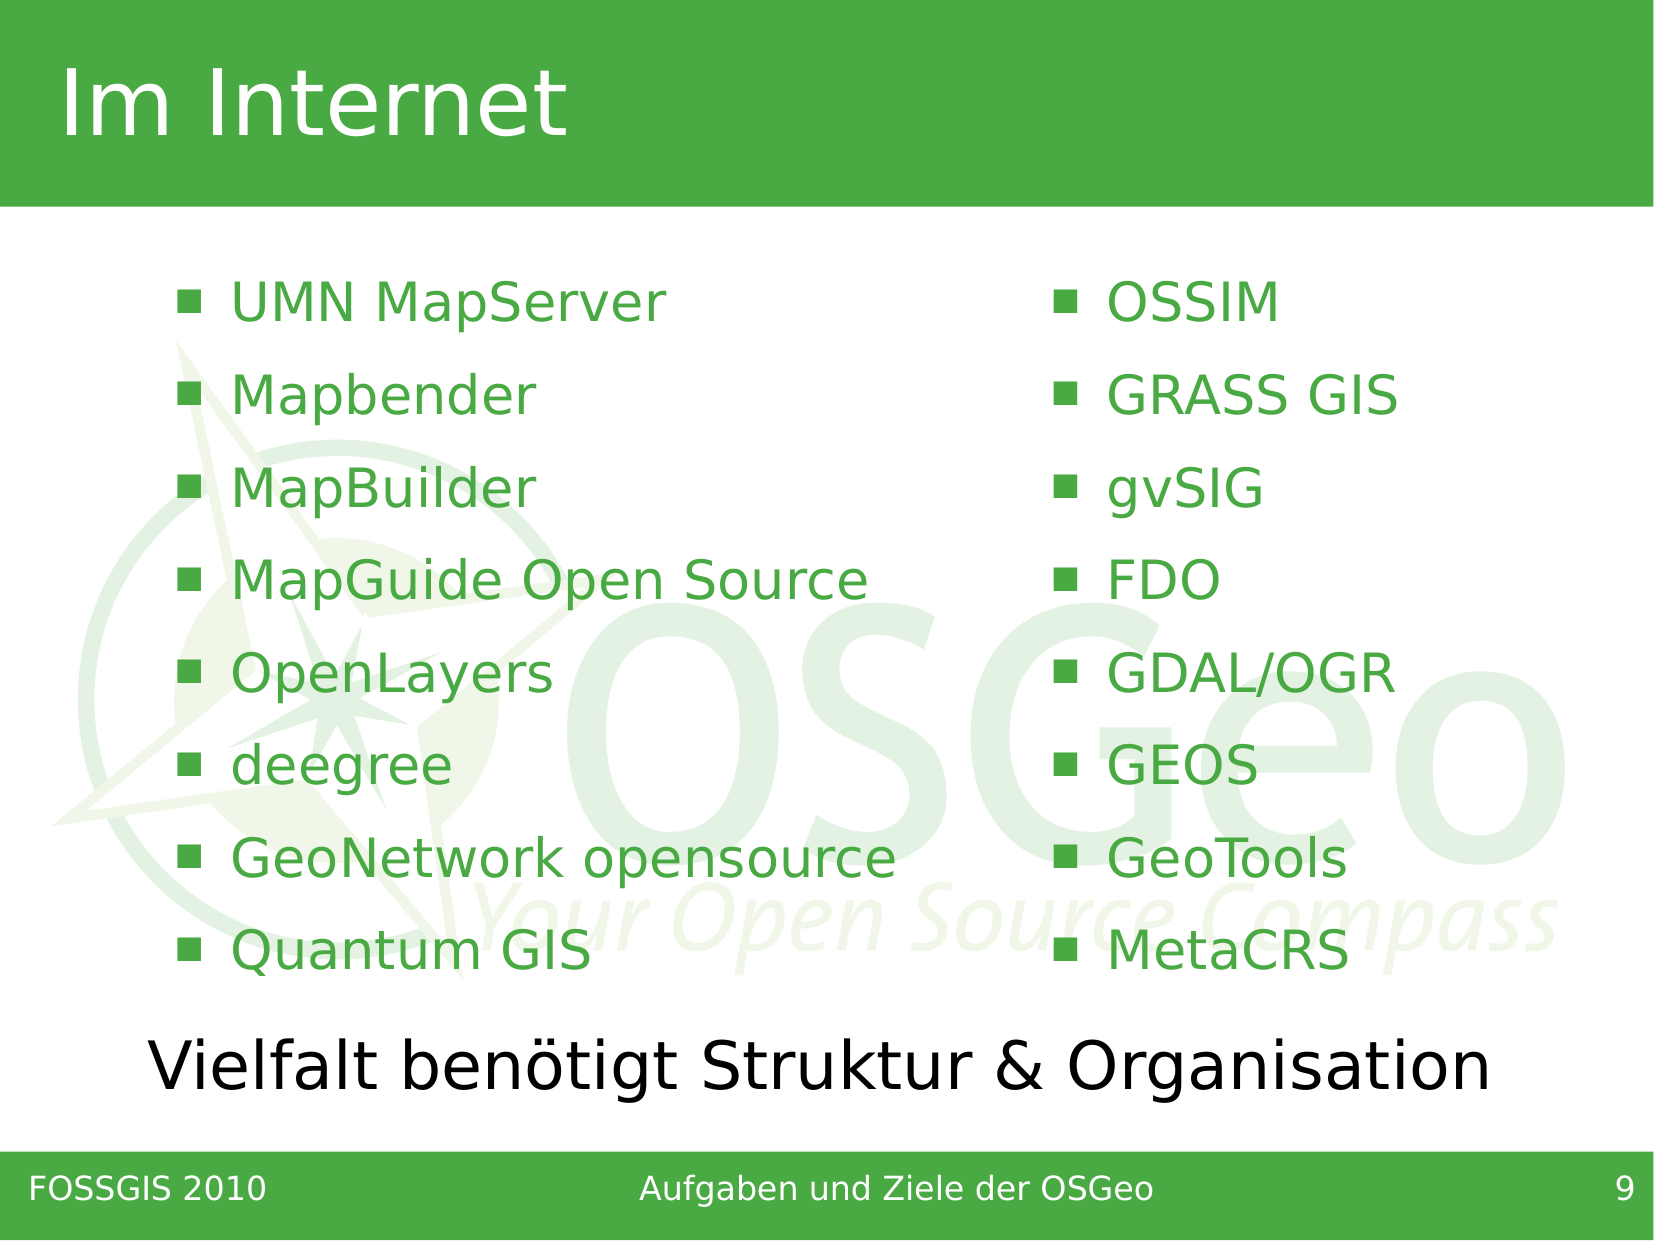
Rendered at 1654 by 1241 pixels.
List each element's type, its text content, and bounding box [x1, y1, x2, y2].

title Im Internet [59, 29, 1536, 178]
list Vielfalt benötigt Struktur & Organisation [47, 1027, 1595, 1106]
list OSSIM GRASS GIS gvSIG FDO GDAL/OGR GEOS GeoTools MetaCRS [1035, 271, 1619, 983]
list UMN MapServer Mapbender MapBuilder MapGuide Open Source OpenLayers deegree GeoNetwork opensource Quantum GIS [159, 271, 1035, 983]
